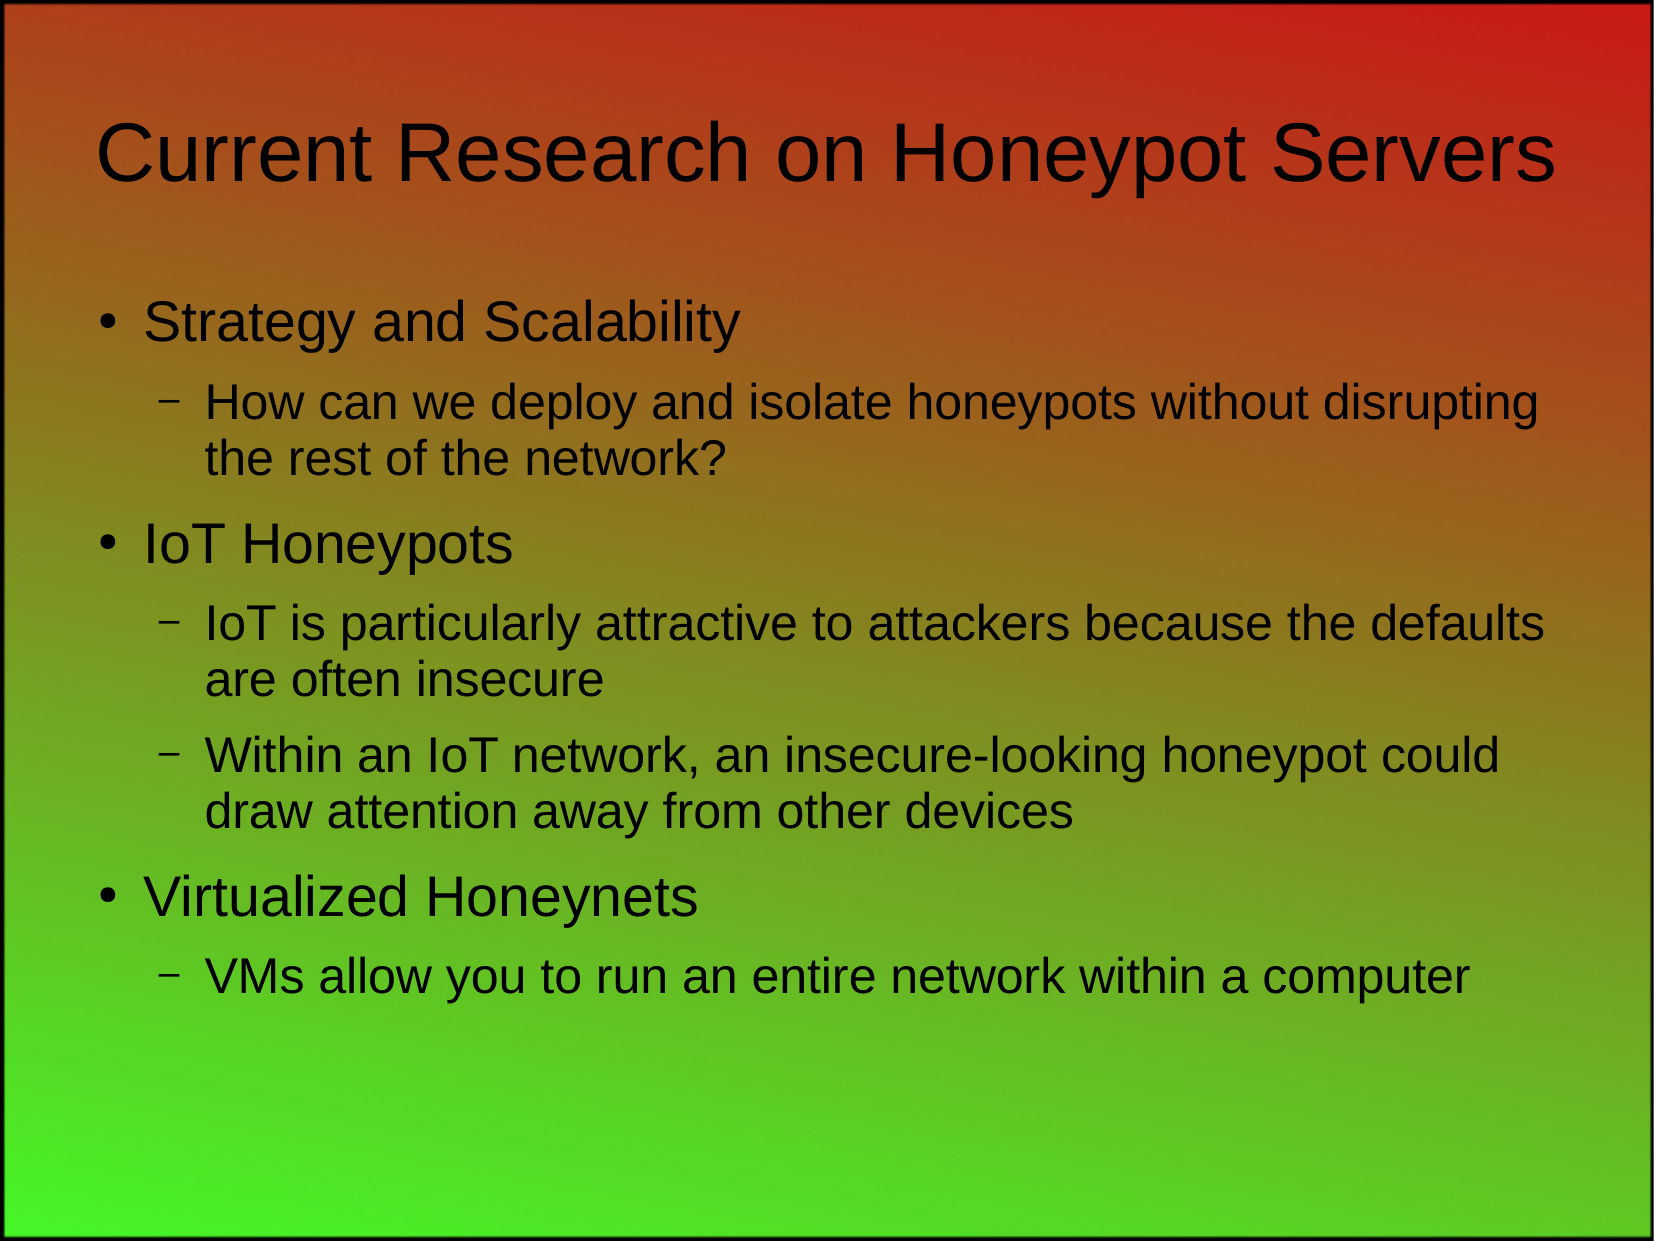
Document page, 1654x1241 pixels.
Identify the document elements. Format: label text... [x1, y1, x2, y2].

title Current Research on Honeypot Servers [82, 49, 1571, 257]
picture [0, 0, 1654, 1241]
list Strategy and Scalability How can we deploy and isolate honeypots without disrupting the rest of the network? IoT Honeypots IoT is particularly attractive to attackers because the defaults are often insecure Within an IoT network, an insecure-looking honeypot could draw attention away from other devices Virtualized Honeynets VMs allow you to run an entire network within a computer [82, 290, 1571, 1010]
